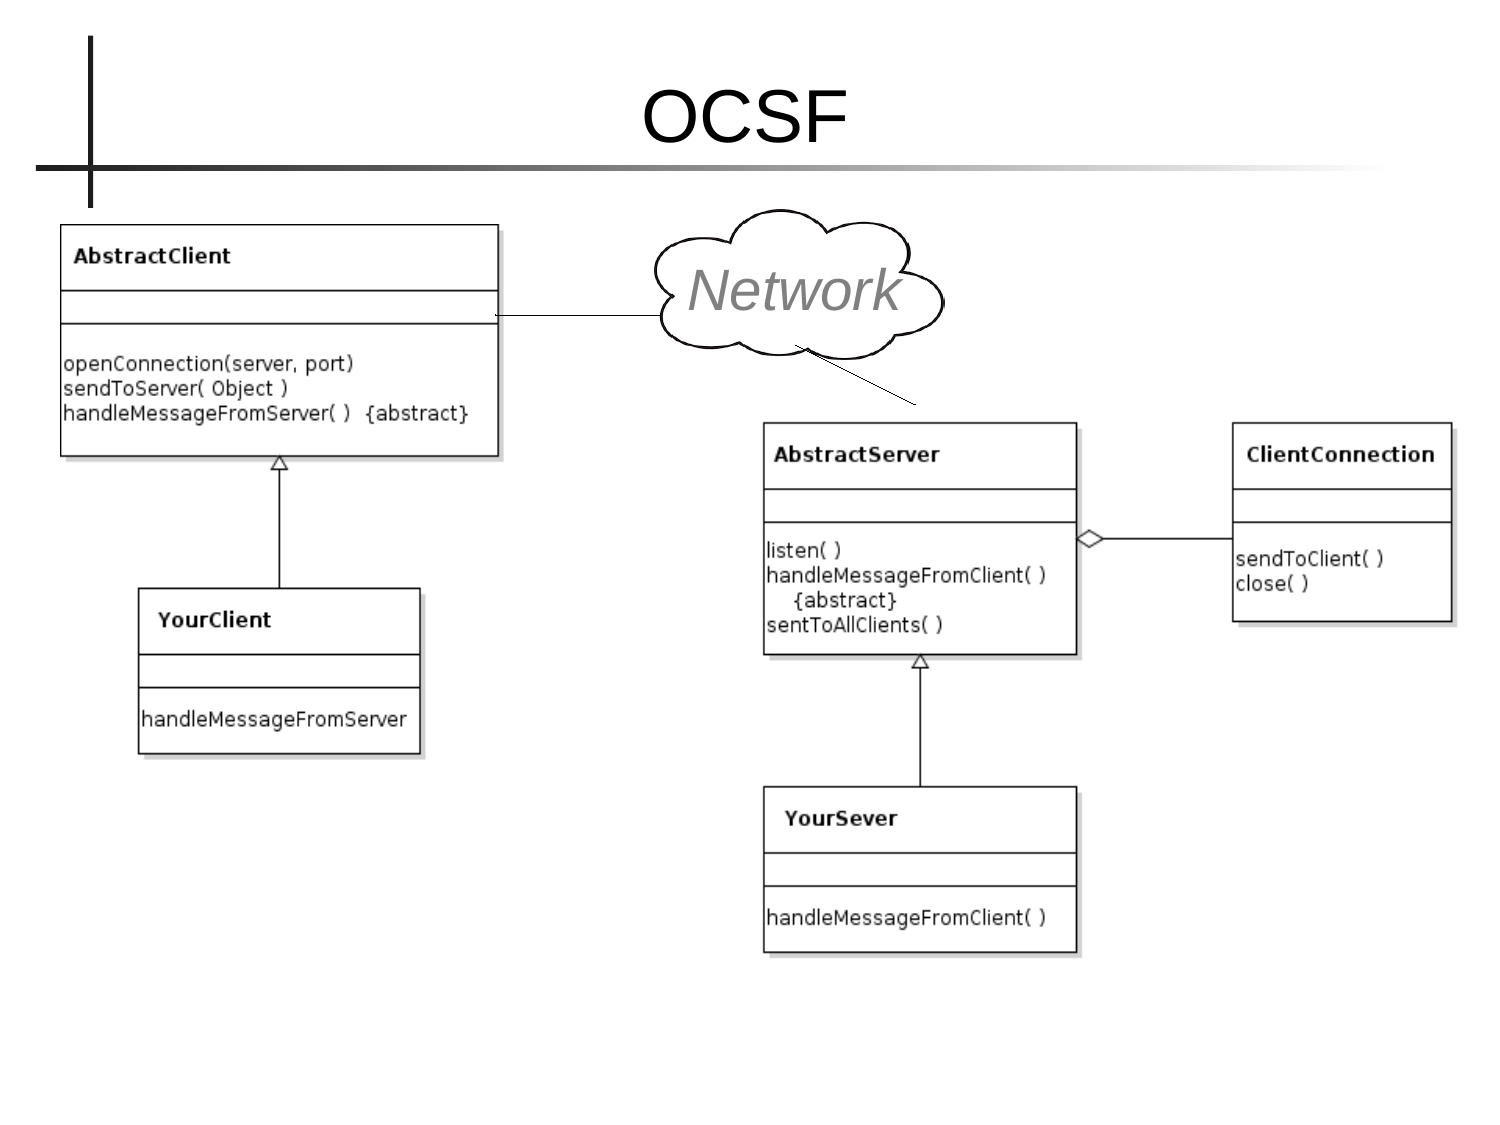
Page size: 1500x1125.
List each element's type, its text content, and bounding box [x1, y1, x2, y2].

picture [60, 209, 1459, 960]
text_box Network [644, 245, 945, 330]
text_box OCSF [95, 23, 1395, 165]
